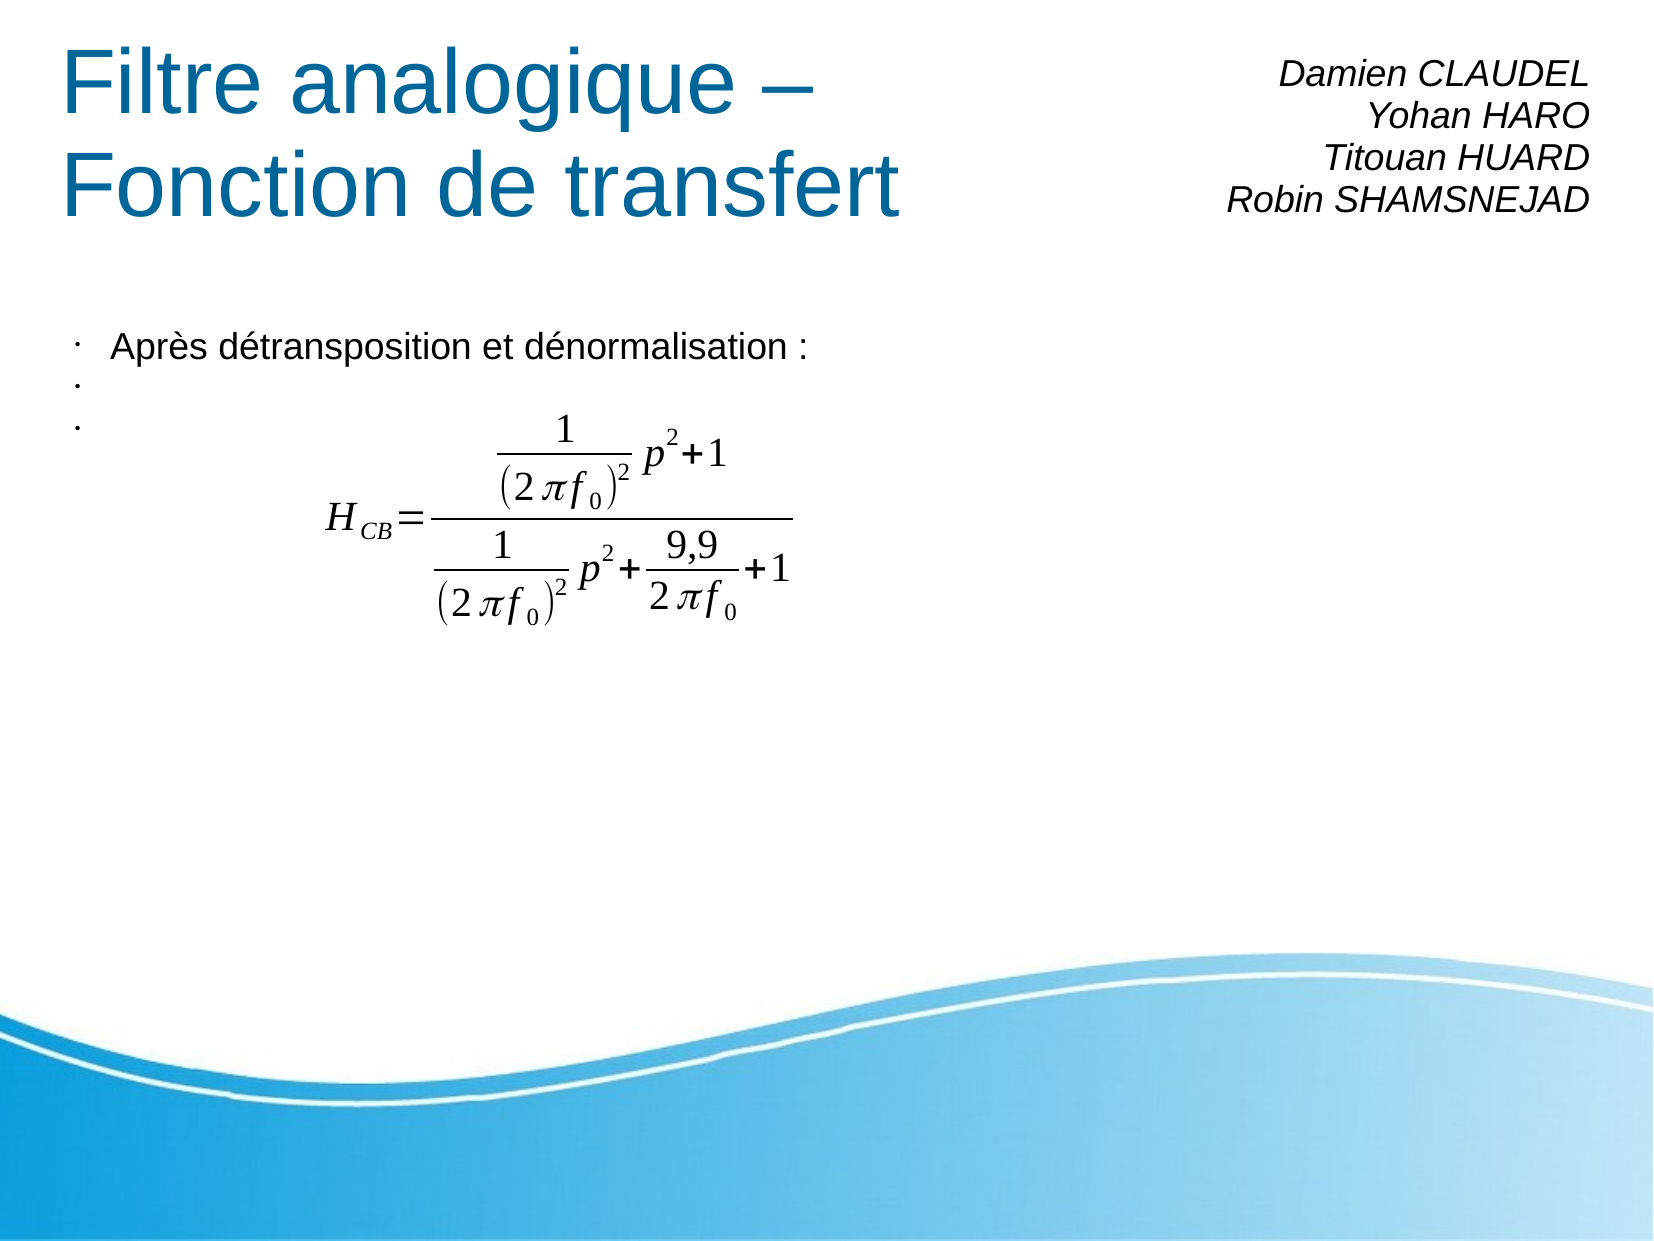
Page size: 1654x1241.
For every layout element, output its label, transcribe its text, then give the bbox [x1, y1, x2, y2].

title Filtre analogique – Fonction de transfert [60, 30, 916, 238]
text_box Damien CLAUDEL Yohan HARO Titouan HUARD Robin SHAMSNEJAD [1065, 45, 1606, 228]
text_box Après détransposition et dénormalisation : [60, 318, 1621, 814]
chart [317, 405, 801, 631]
picture [0, 952, 1654, 1241]
